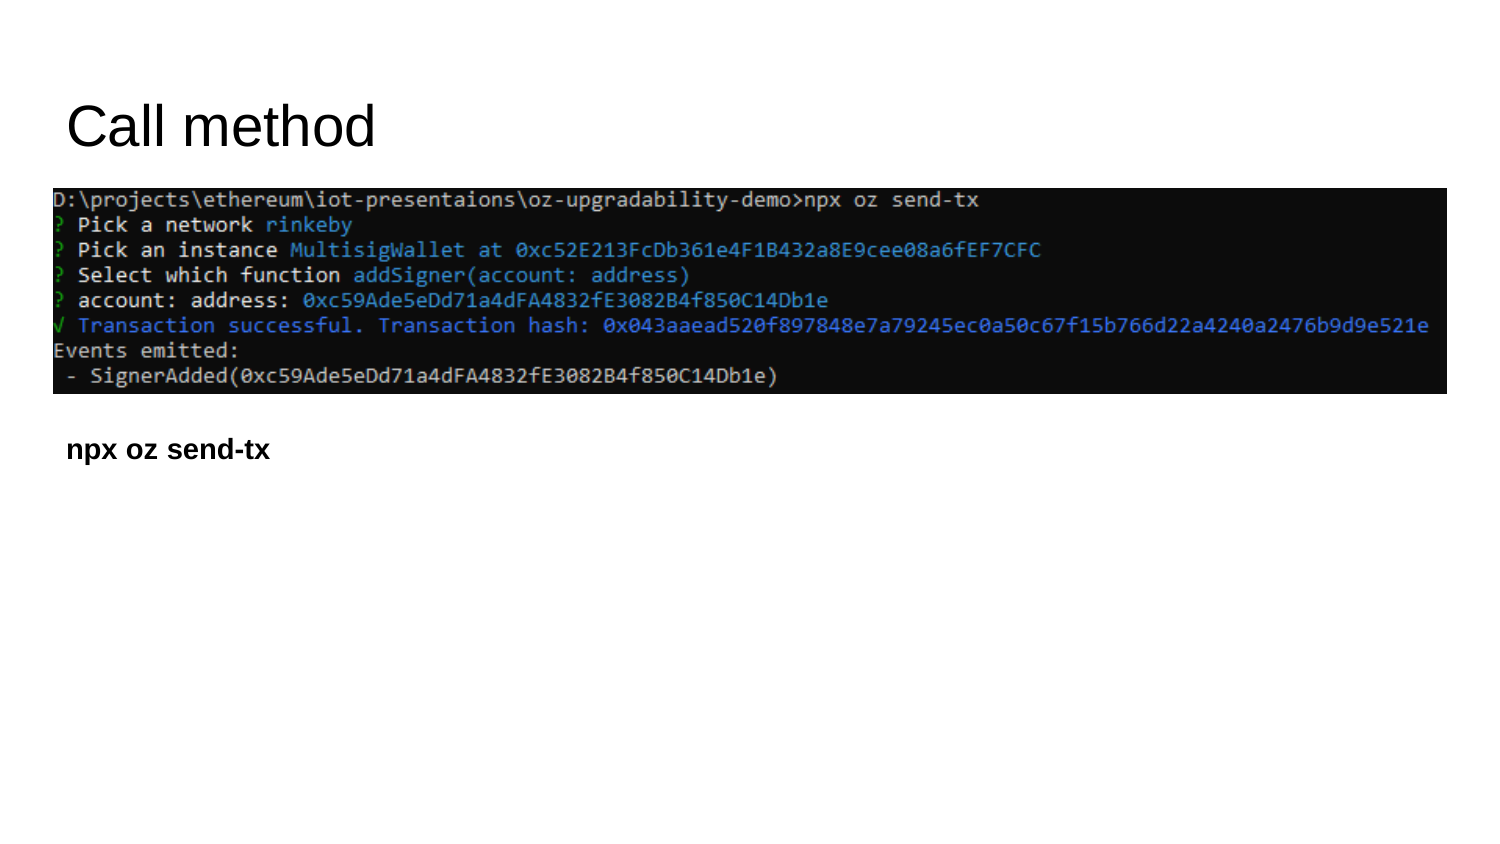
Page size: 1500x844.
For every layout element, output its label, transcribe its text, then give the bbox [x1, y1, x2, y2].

text_box npx oz send-tx [51, 415, 1443, 490]
title Call method [51, 72, 1449, 167]
picture [53, 188, 1447, 394]
